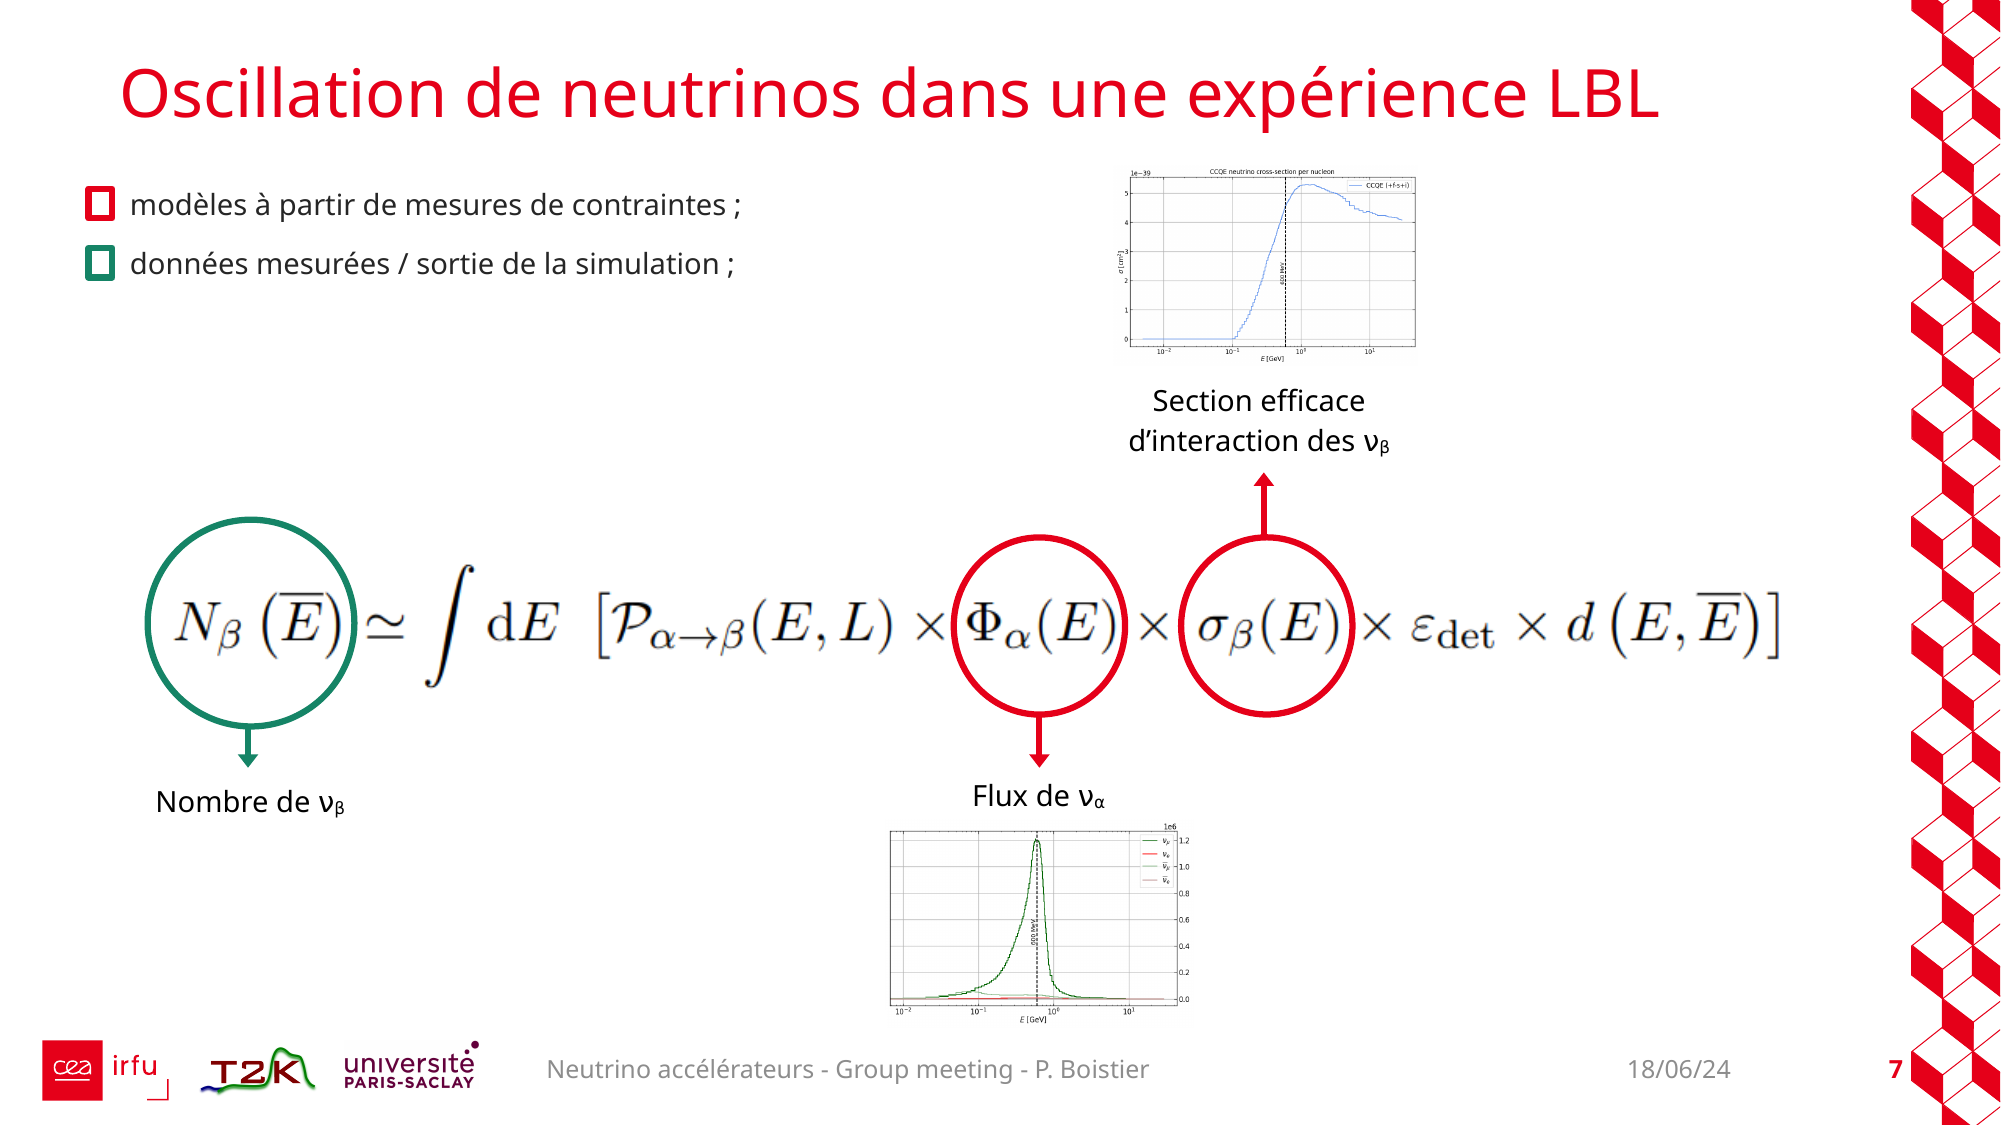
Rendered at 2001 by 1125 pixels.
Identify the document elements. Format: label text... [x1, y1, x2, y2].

list données mesurées / sortie de la simulation ; [129, 243, 969, 302]
picture [196, 1040, 318, 1101]
picture [1113, 165, 1418, 366]
picture [329, 554, 983, 697]
picture [344, 1040, 479, 1089]
picture [1096, 554, 1210, 697]
picture [1324, 554, 1790, 697]
picture [1185, 554, 1349, 697]
picture [885, 819, 1194, 1034]
text_box Nombre de νβ [88, 773, 413, 1000]
text_box Flux de να [850, 767, 1228, 1047]
picture [166, 689, 173, 697]
picture [166, 554, 351, 697]
text_box Section efficace d’interaction des νβ [1035, 218, 1491, 468]
title Oscillation de neutrinos dans une expérience LBL [119, 52, 1881, 196]
picture [957, 554, 1121, 697]
list modèles à partir de mesures de contraintes ; [129, 178, 1004, 243]
